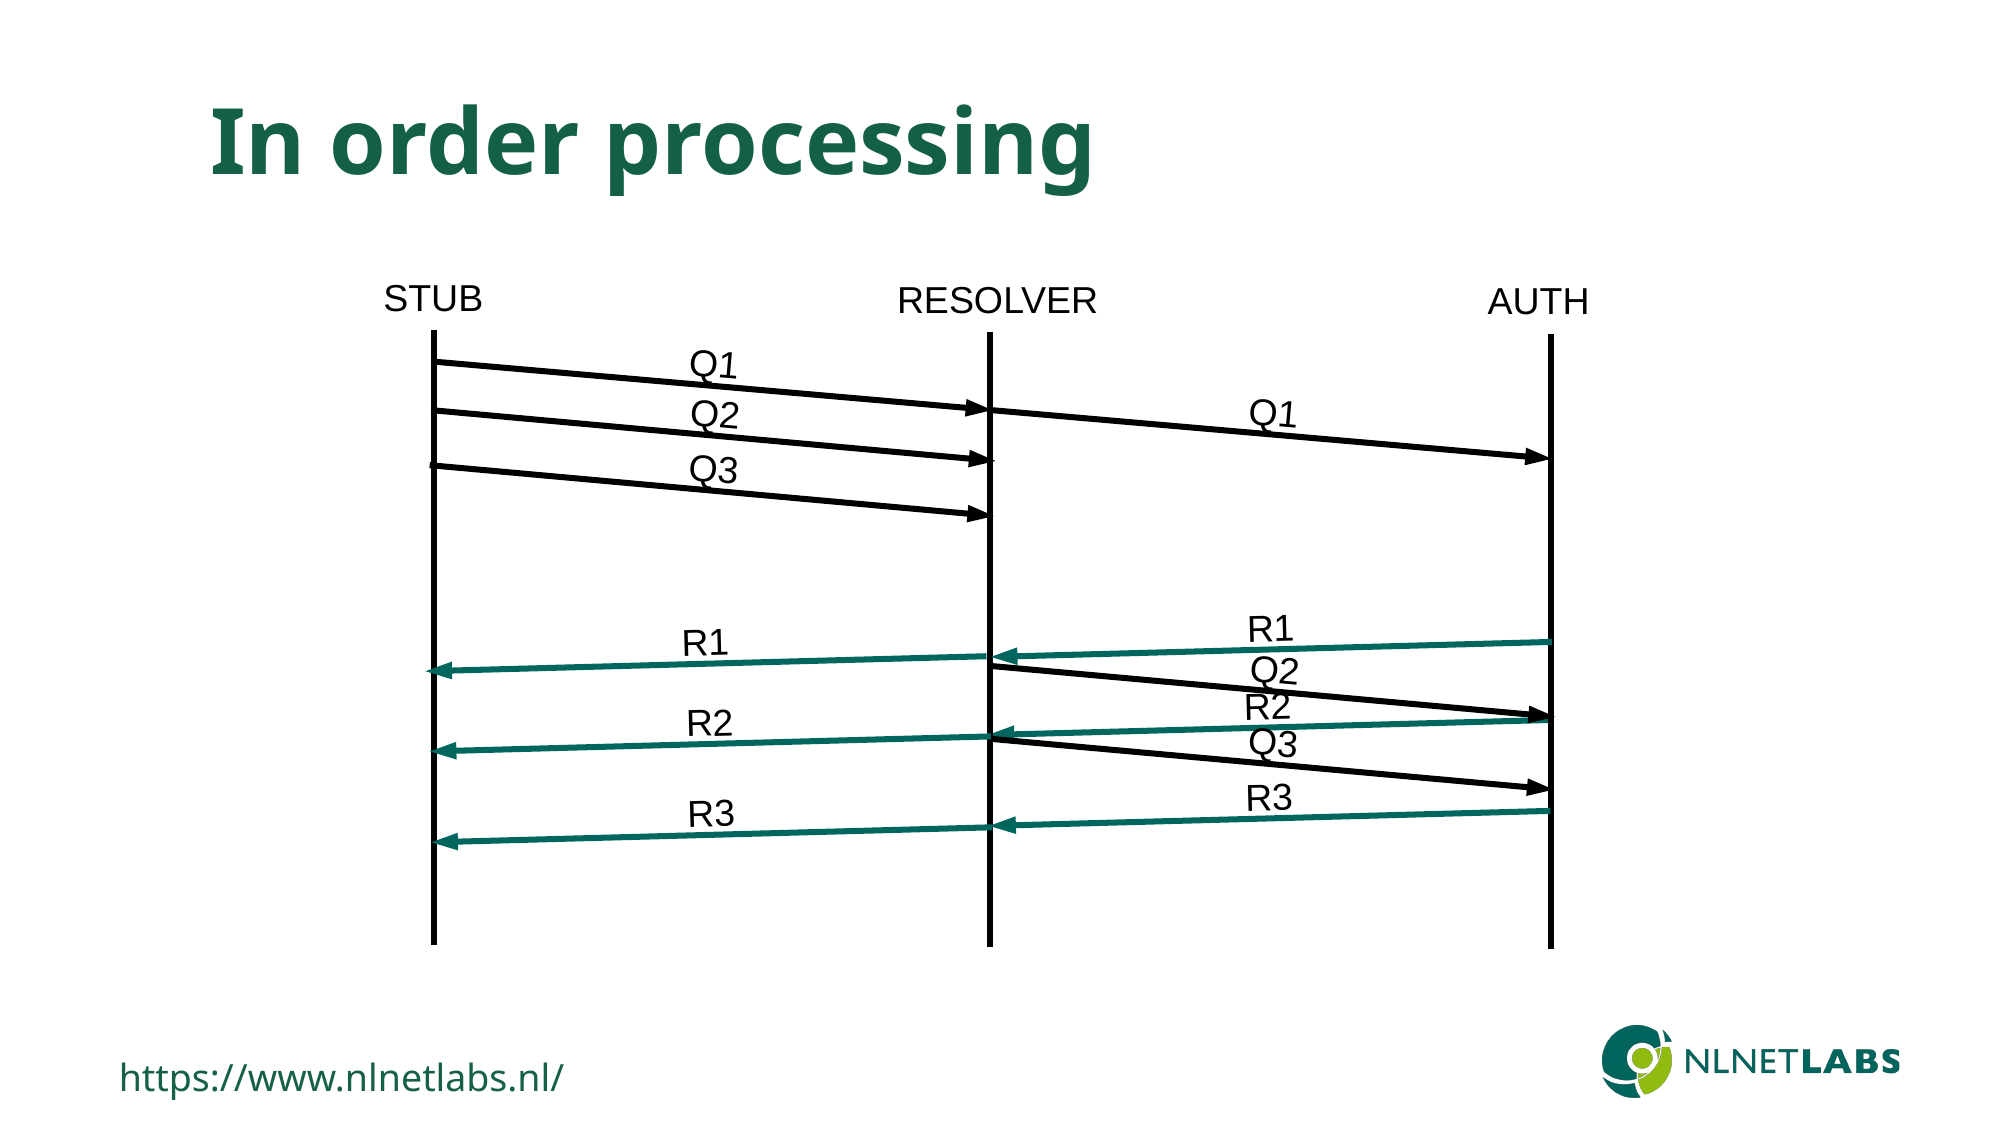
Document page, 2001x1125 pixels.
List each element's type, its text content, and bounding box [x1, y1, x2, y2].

picture [1602, 1025, 1900, 1098]
text_box RESOLVER [882, 272, 1114, 329]
text_box AUTH [1472, 273, 1605, 331]
title In order processing [210, 44, 1900, 233]
text_box STUB [368, 270, 499, 328]
